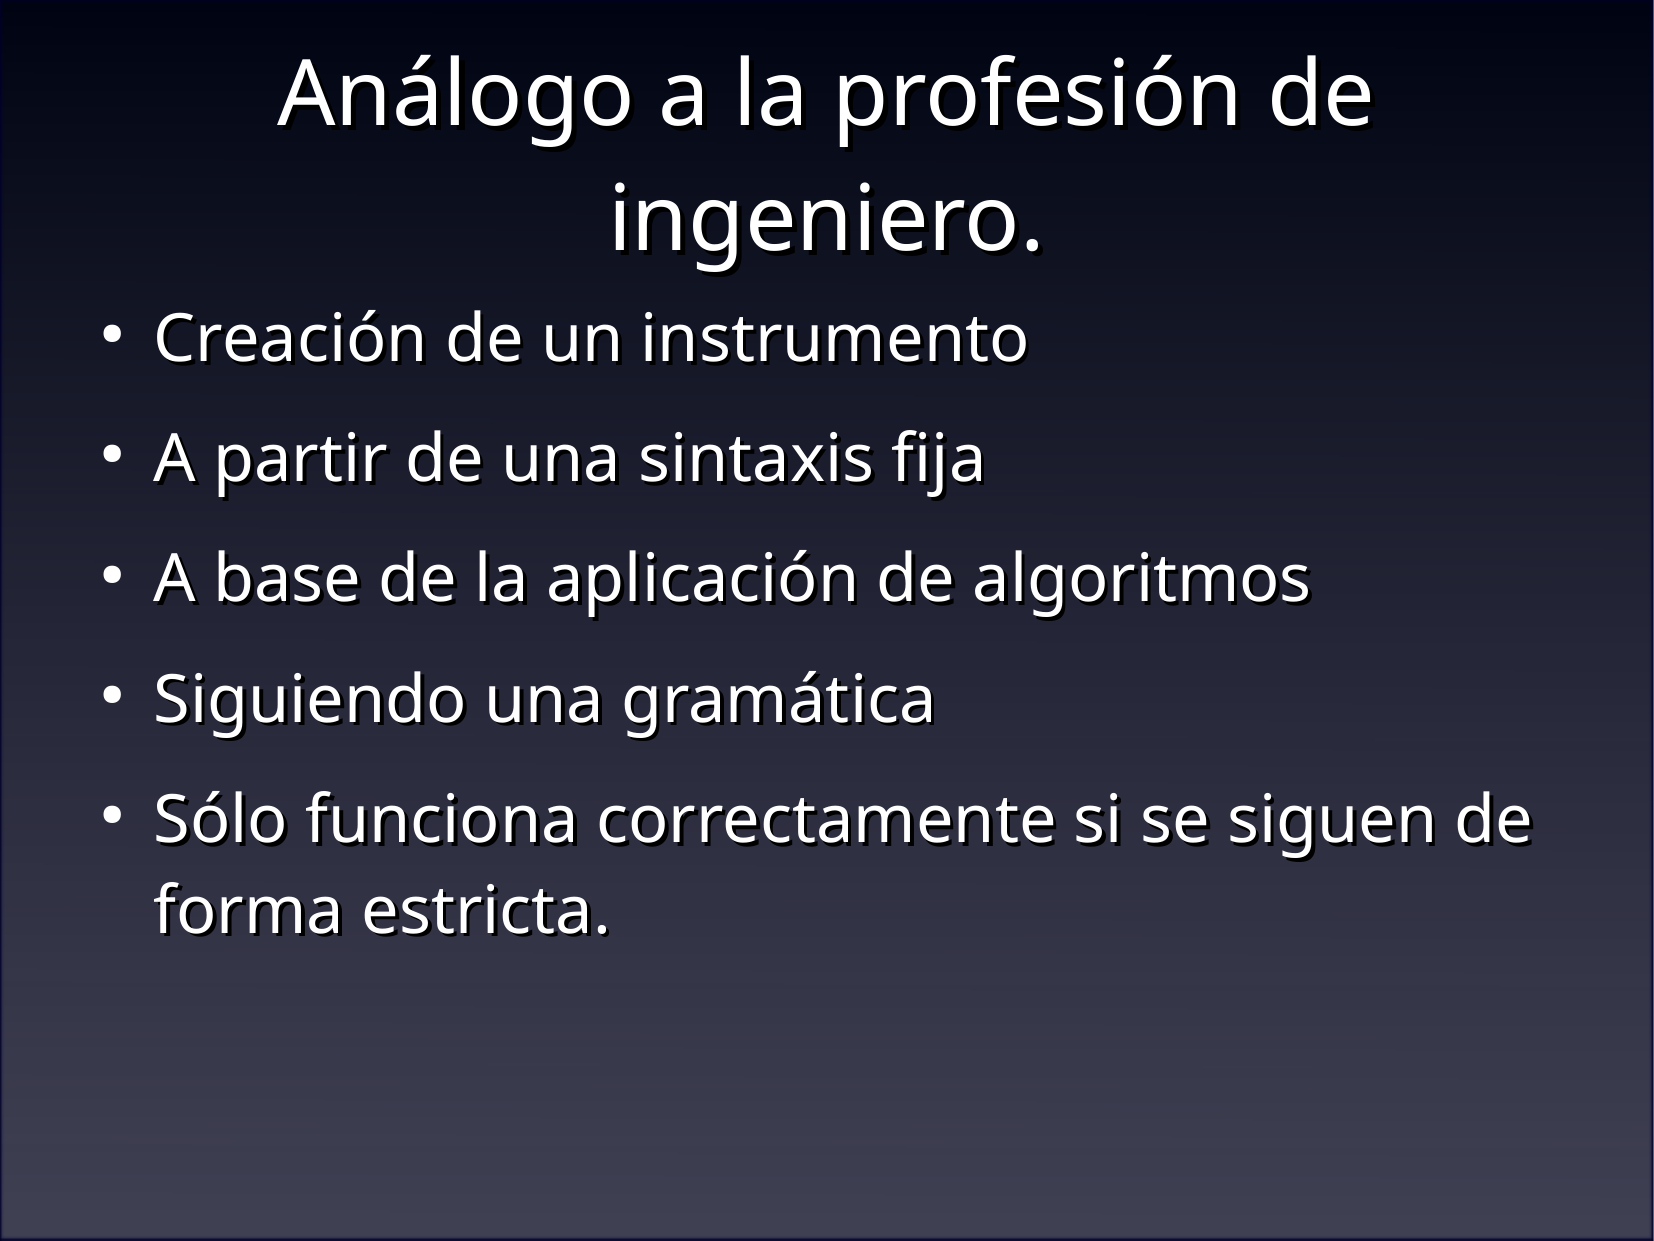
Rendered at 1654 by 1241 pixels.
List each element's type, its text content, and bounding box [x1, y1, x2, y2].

list Creación de un instrumento A partir de una sintaxis fija A base de la aplicación de algoritmos Siguiendo una gramática Sólo funciona correctamente si se siguen de forma estricta. [82, 290, 1571, 1109]
title Análogo a la profesión de ingeniero. [82, 56, 1571, 250]
picture [0, 0, 1654, 1241]
